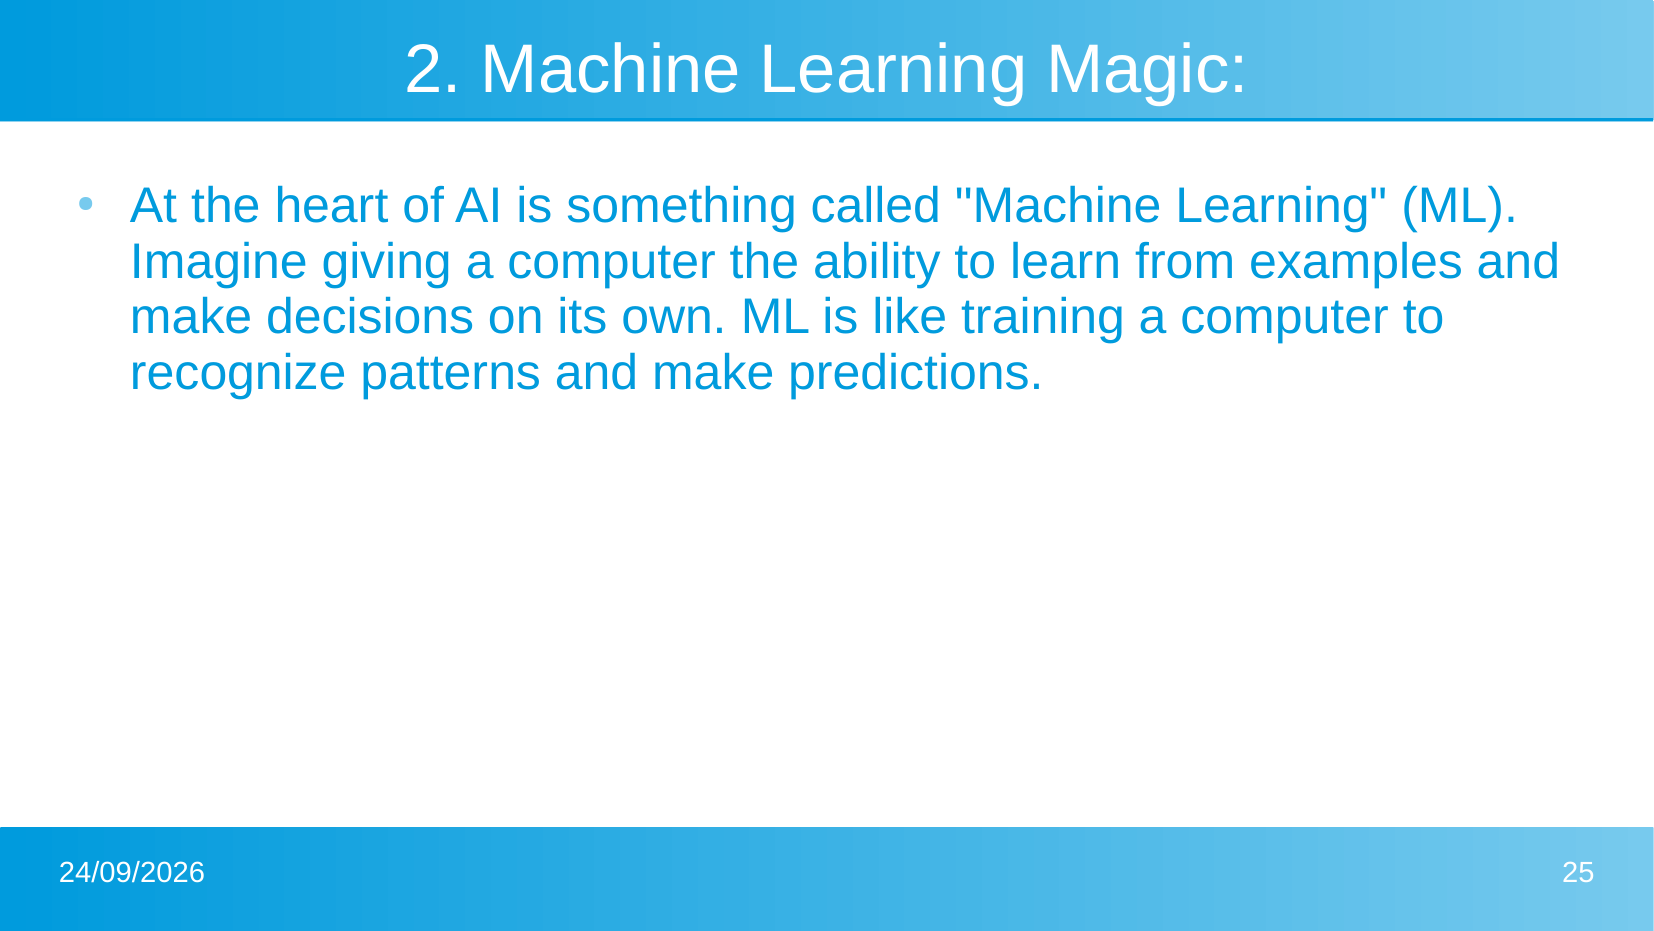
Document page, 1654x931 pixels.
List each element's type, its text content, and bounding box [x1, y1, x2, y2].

list At the heart of AI is something called "Machine Learning" (ML). Imagine giving a computer the ability to learn from examples and make decisions on its own. ML is like training a computer to recognize patterns and make predictions. [59, 177, 1595, 768]
title 2. Machine Learning Magic: [59, 29, 1595, 108]
